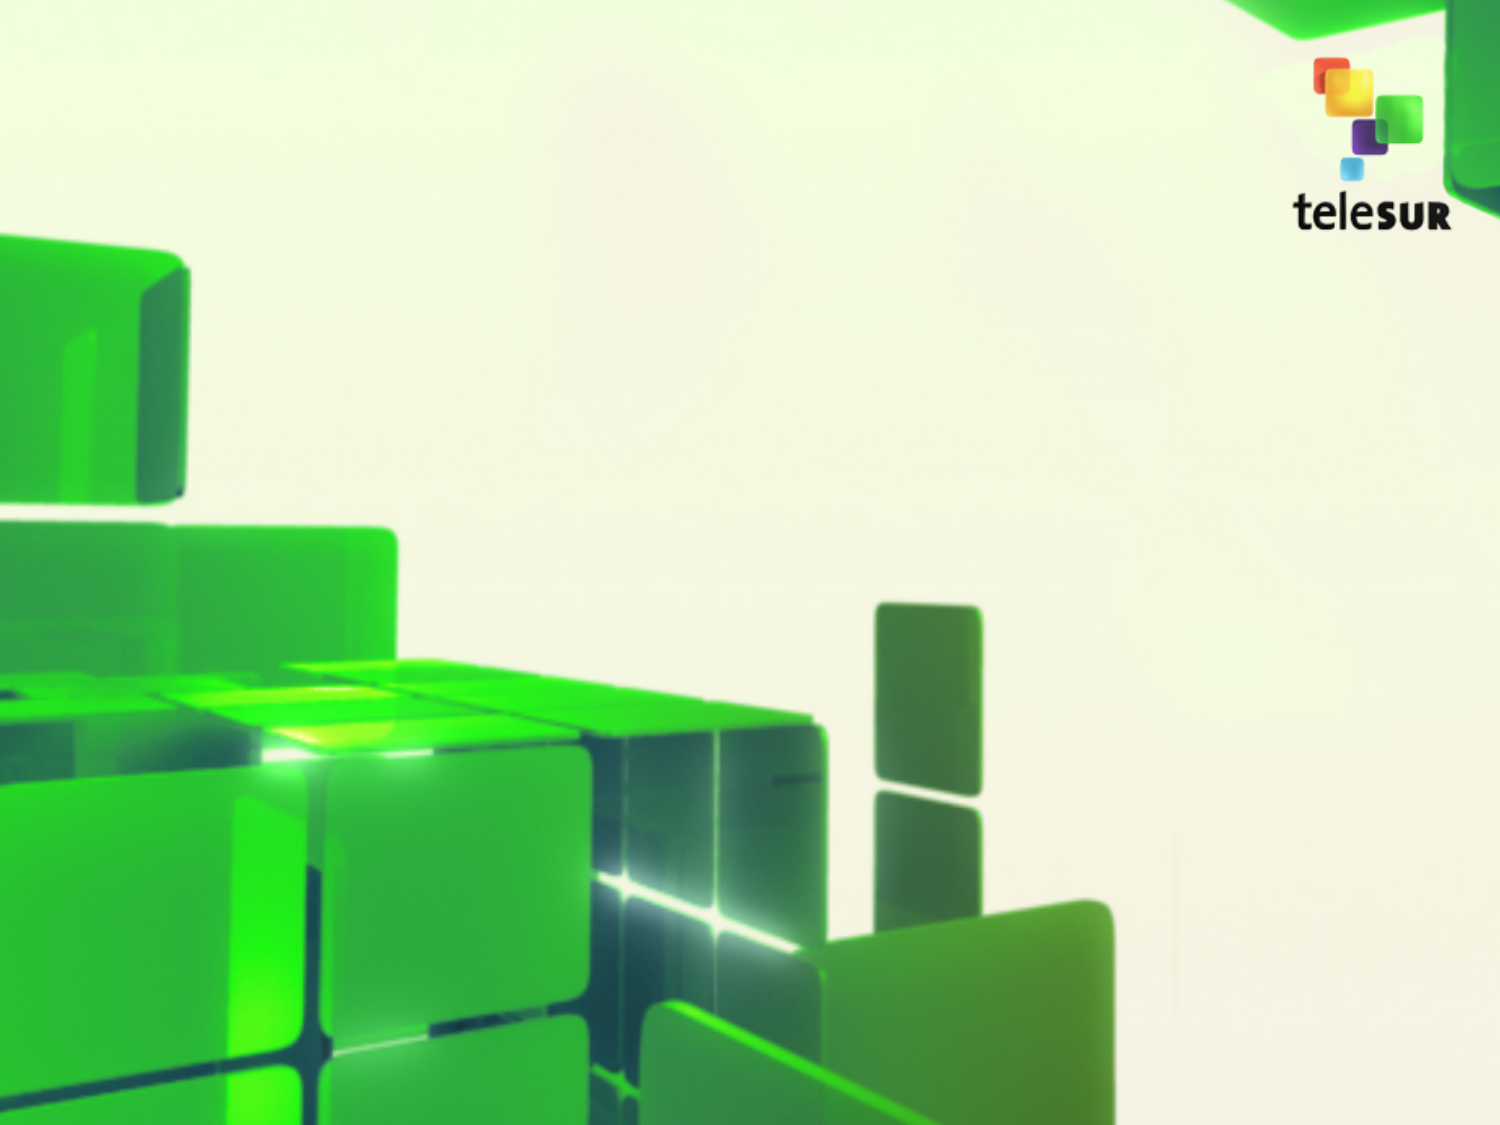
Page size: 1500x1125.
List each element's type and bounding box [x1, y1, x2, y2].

text_box [225, 378, 1276, 667]
title [112, 137, 1388, 379]
picture [0, 0, 1500, 1125]
